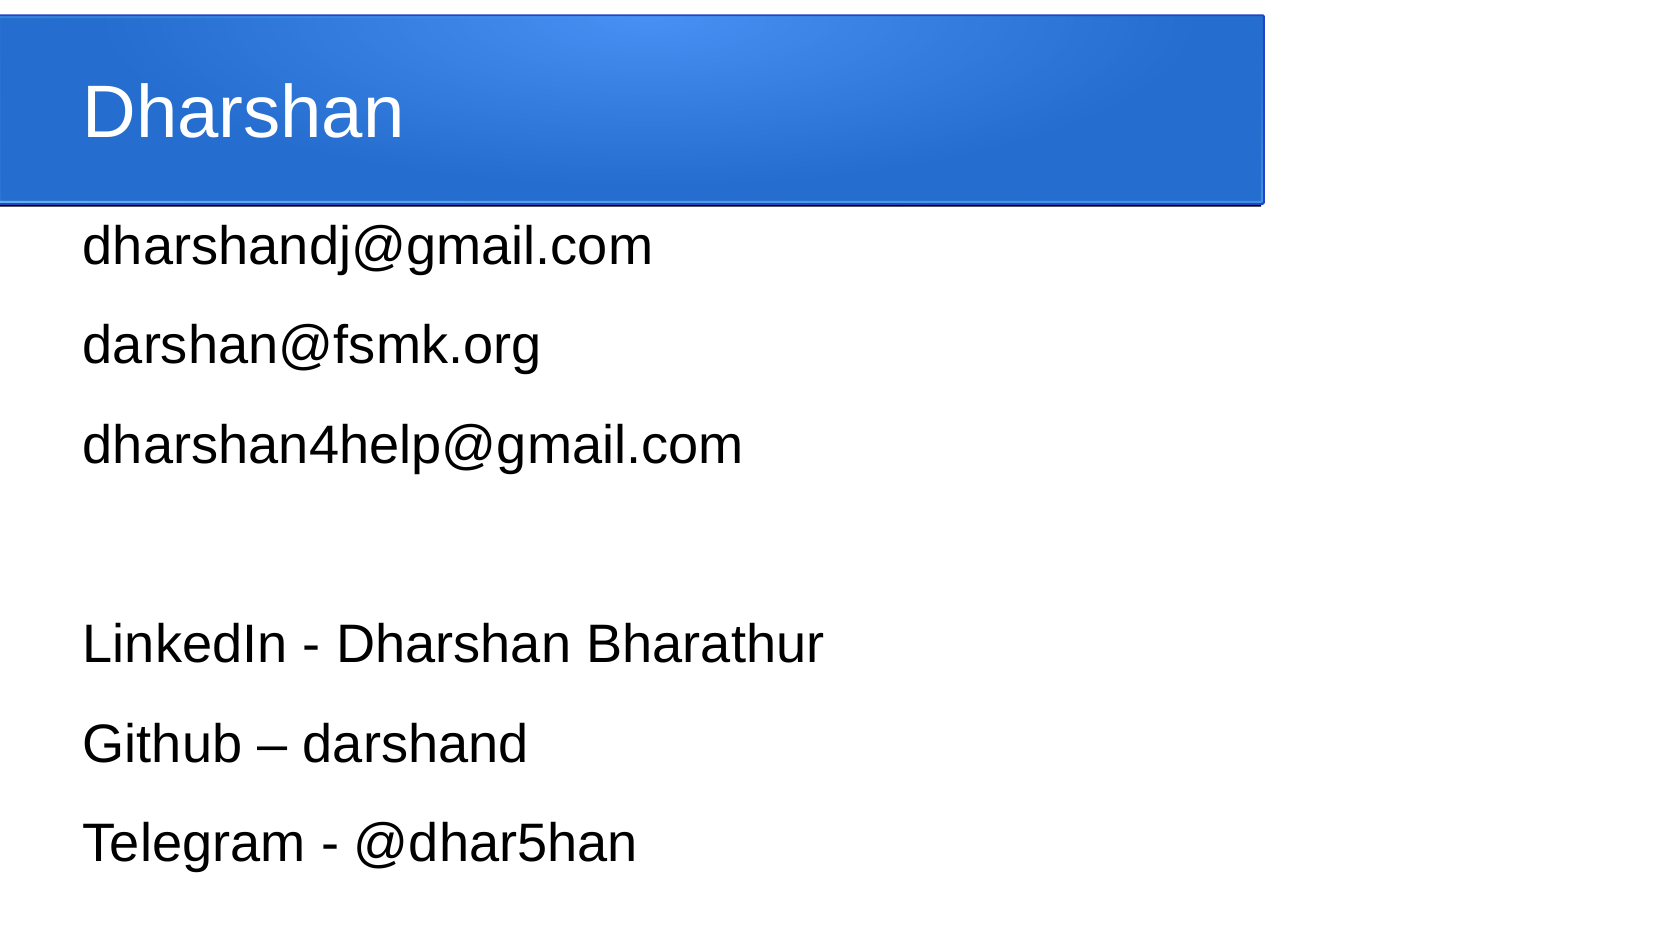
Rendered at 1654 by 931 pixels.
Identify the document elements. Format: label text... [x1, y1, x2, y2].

text_box dharshandj@gmail.com darshan@fsmk.org dharshan4help@gmail.com LinkedIn - Dharshan Bharathur Github – darshand Telegram - @dhar5han [82, 16, 1571, 931]
